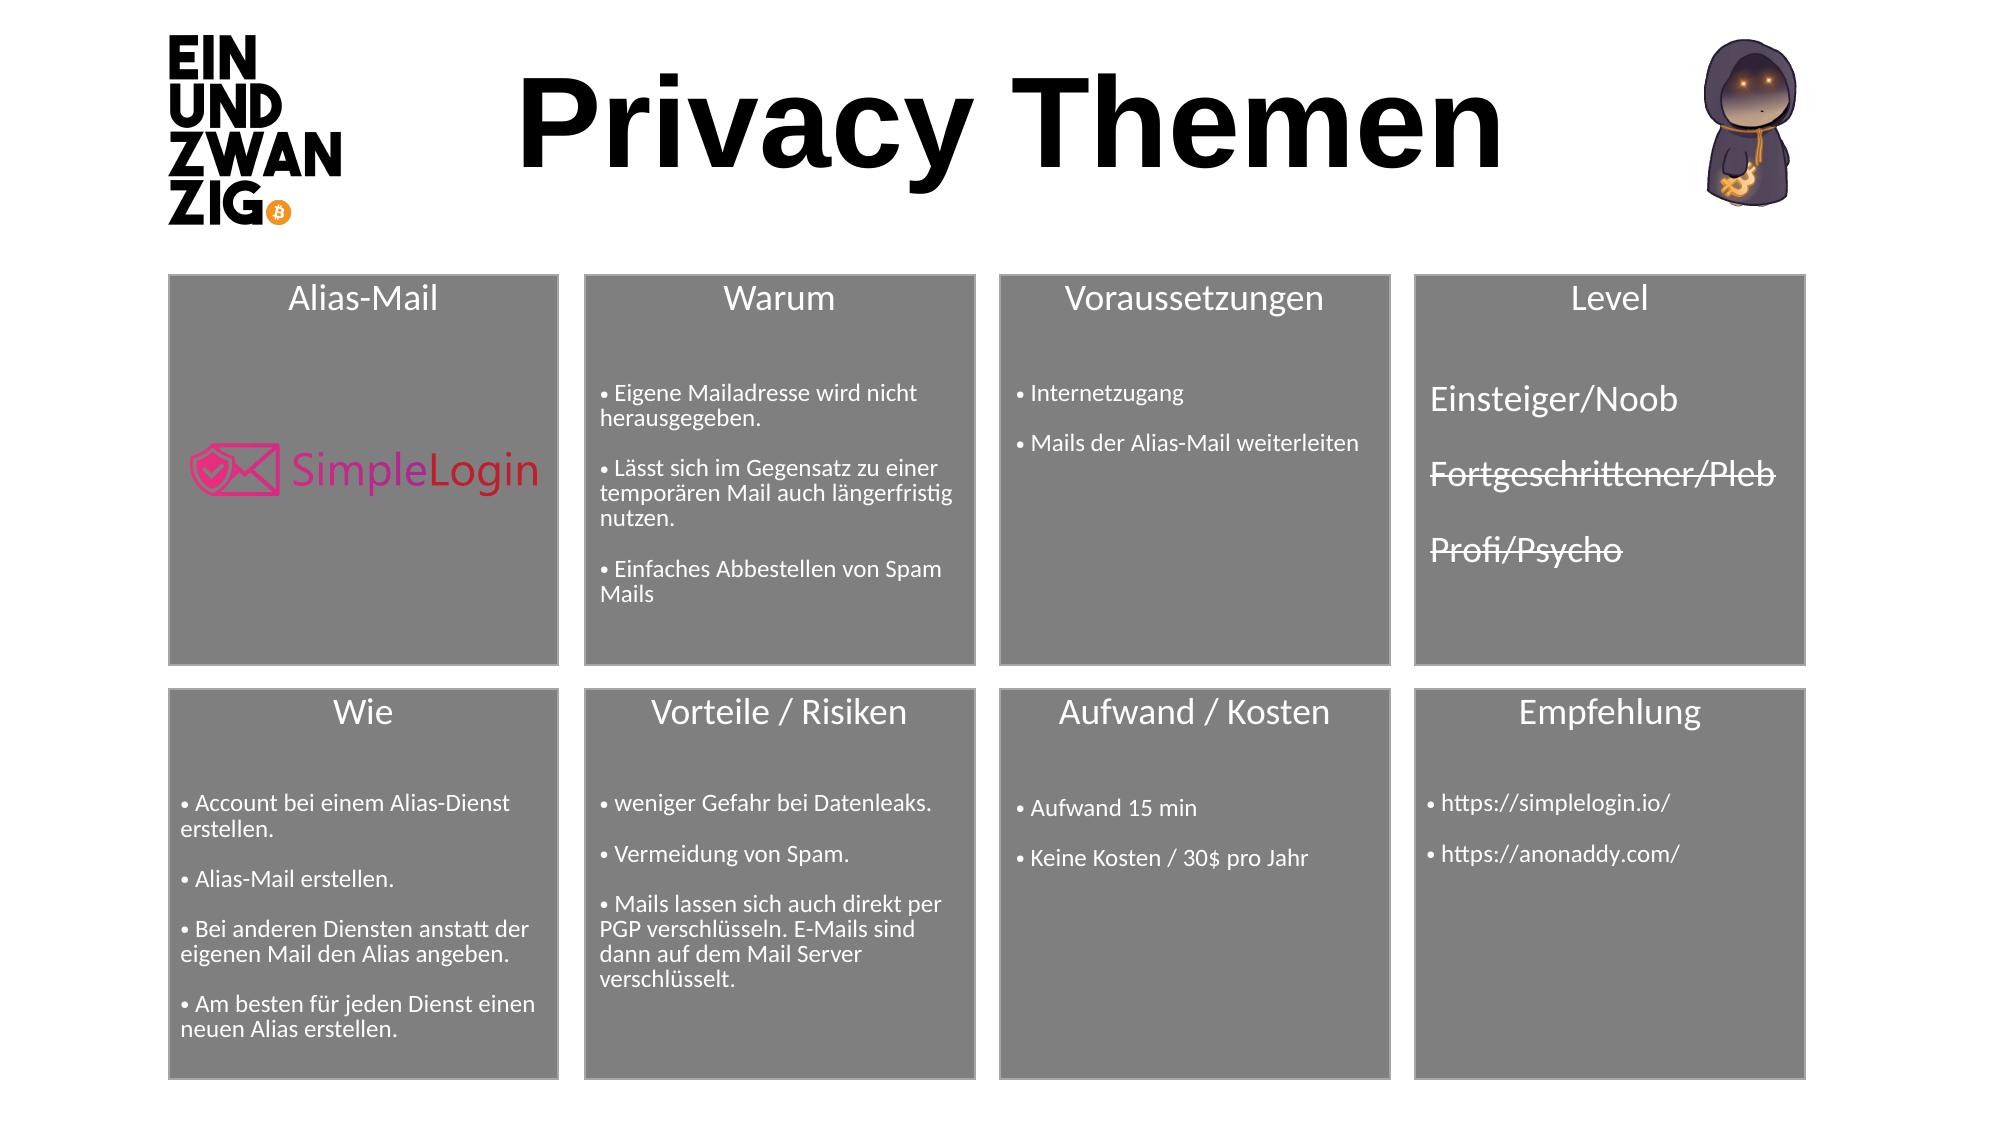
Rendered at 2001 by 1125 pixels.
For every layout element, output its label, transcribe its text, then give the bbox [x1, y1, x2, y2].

text_box https://simplelogin.io/ https://anonaddy.com/ [1411, 786, 1801, 1075]
text_box Account bei einem Alias-Dienst erstellen. Alias-Mail erstellen. Bei anderen Diensten anstatt der eigenen Mail den Alias angeben. Am besten für jeden Dienst einen neuen Alias erstellen. [165, 786, 555, 1075]
text_box Einsteiger/Noob Fortgeschrittener/Pleb Profi/Psycho [1415, 375, 1805, 665]
picture [189, 443, 537, 497]
text_box weniger Gefahr bei Datenleaks. Vermeidung von Spam. Mails lassen sich auch direkt per PGP verschlüsseln. E-Mails sind dann auf dem Mail Server verschlüsselt. [585, 786, 974, 1075]
text_box Aufwand 15 min Keine Kosten / 30$ pro Jahr [1001, 790, 1391, 1079]
text_box Eigene Mailadresse wird nicht herausgegeben. Lässt sich im Gegensatz zu einer temporären Mail auch längerfristig nutzen. Einfaches Abbestellen von Spam Mails [585, 375, 975, 665]
text_box Alias-Mail [169, 275, 558, 665]
text_box Internetzugang Mails der Alias-Mail weiterleiten [1001, 375, 1391, 665]
picture [1607, 0, 1887, 260]
picture [168, 35, 358, 225]
